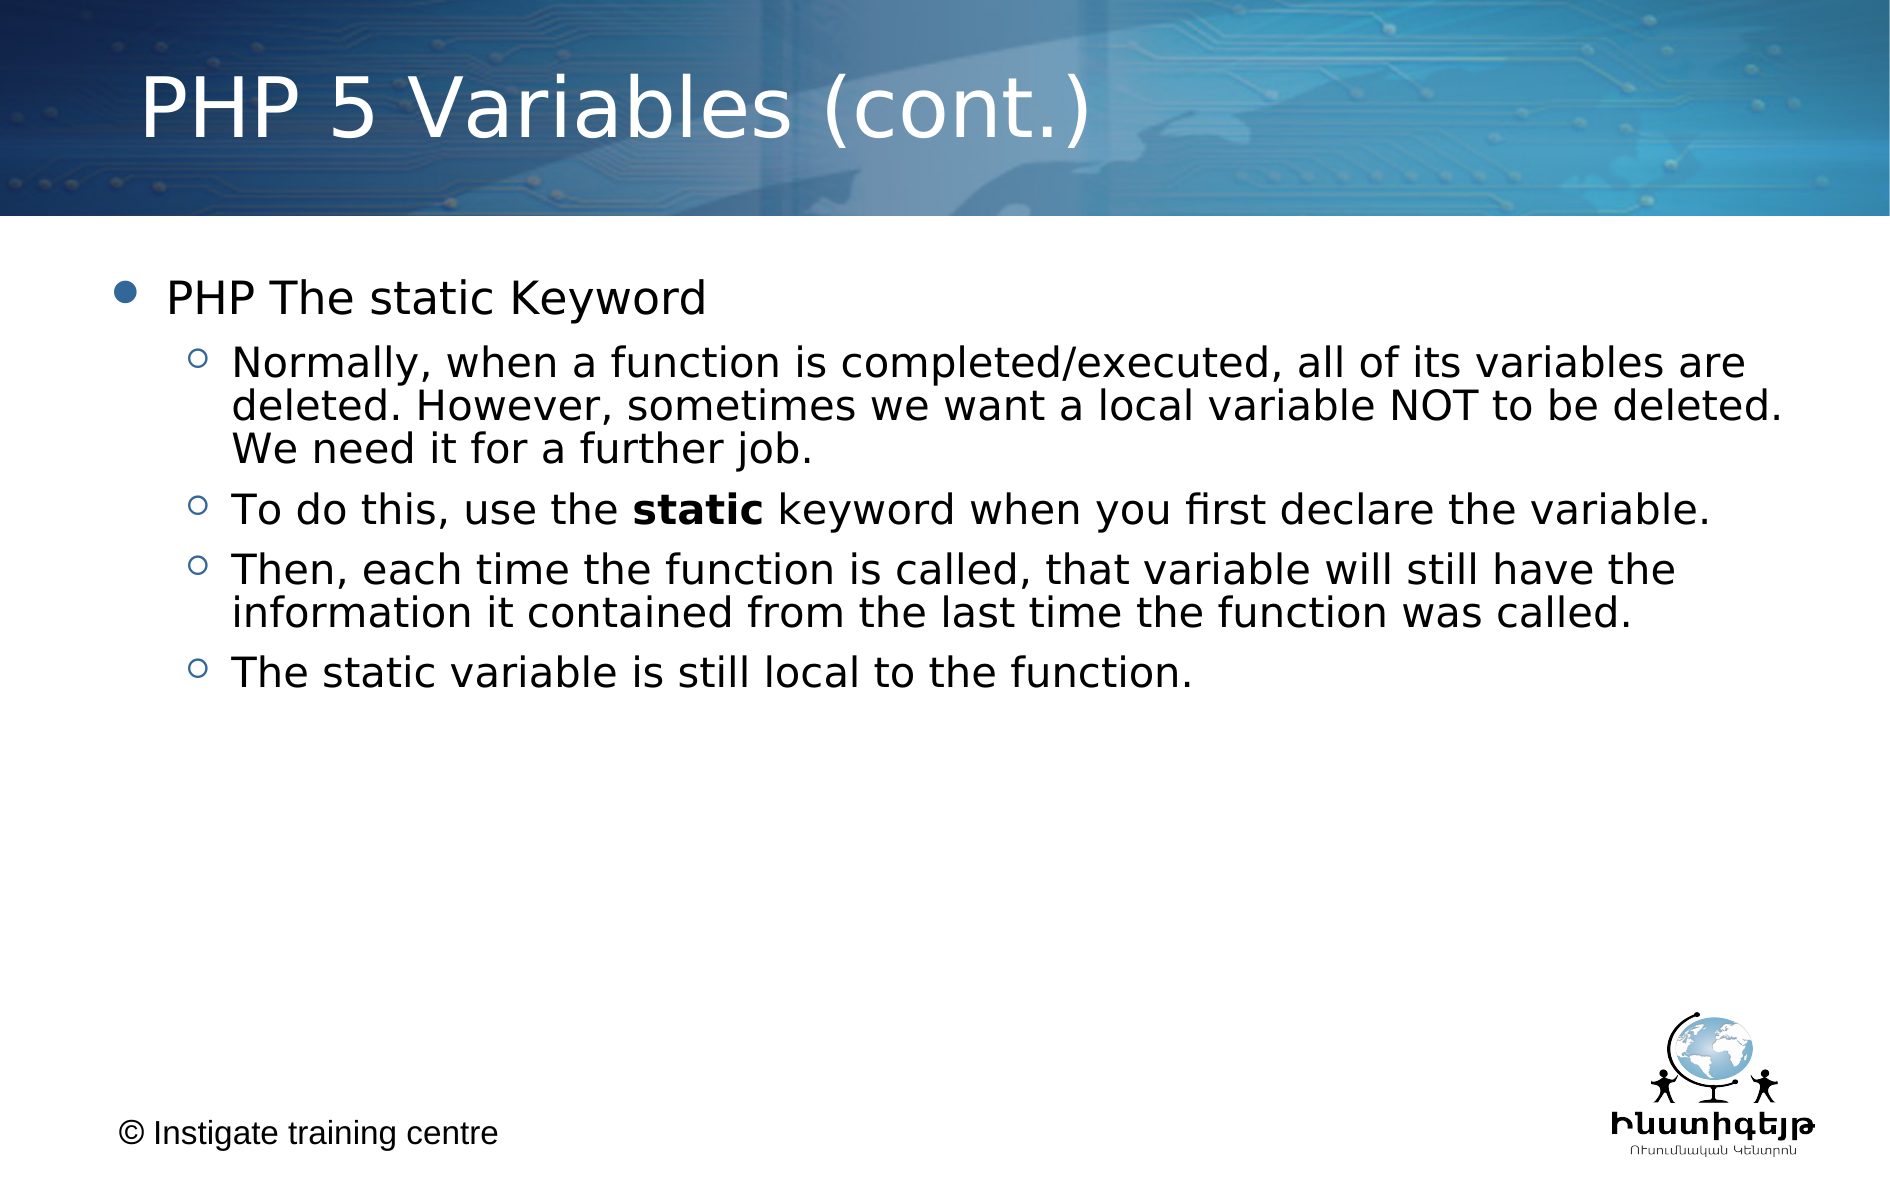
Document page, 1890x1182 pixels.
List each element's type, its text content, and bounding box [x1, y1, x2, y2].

text_box PHP 5 Variables (cont.) [138, 82, 1801, 88]
picture [1612, 1012, 1815, 1157]
list PHP The static Keyword Normally, when a function is completed/executed, all of its variables are deleted. However, sometimes we want a local variable NOT to be deleted. We need it for a further job. To do this, use the static keyword when you first declare the variable. Then, each time the function is called, that variable will still have the information it contained from the last time the function was called. The static variable is still local to the function. [110, 276, 1801, 298]
picture [0, 0, 1890, 216]
